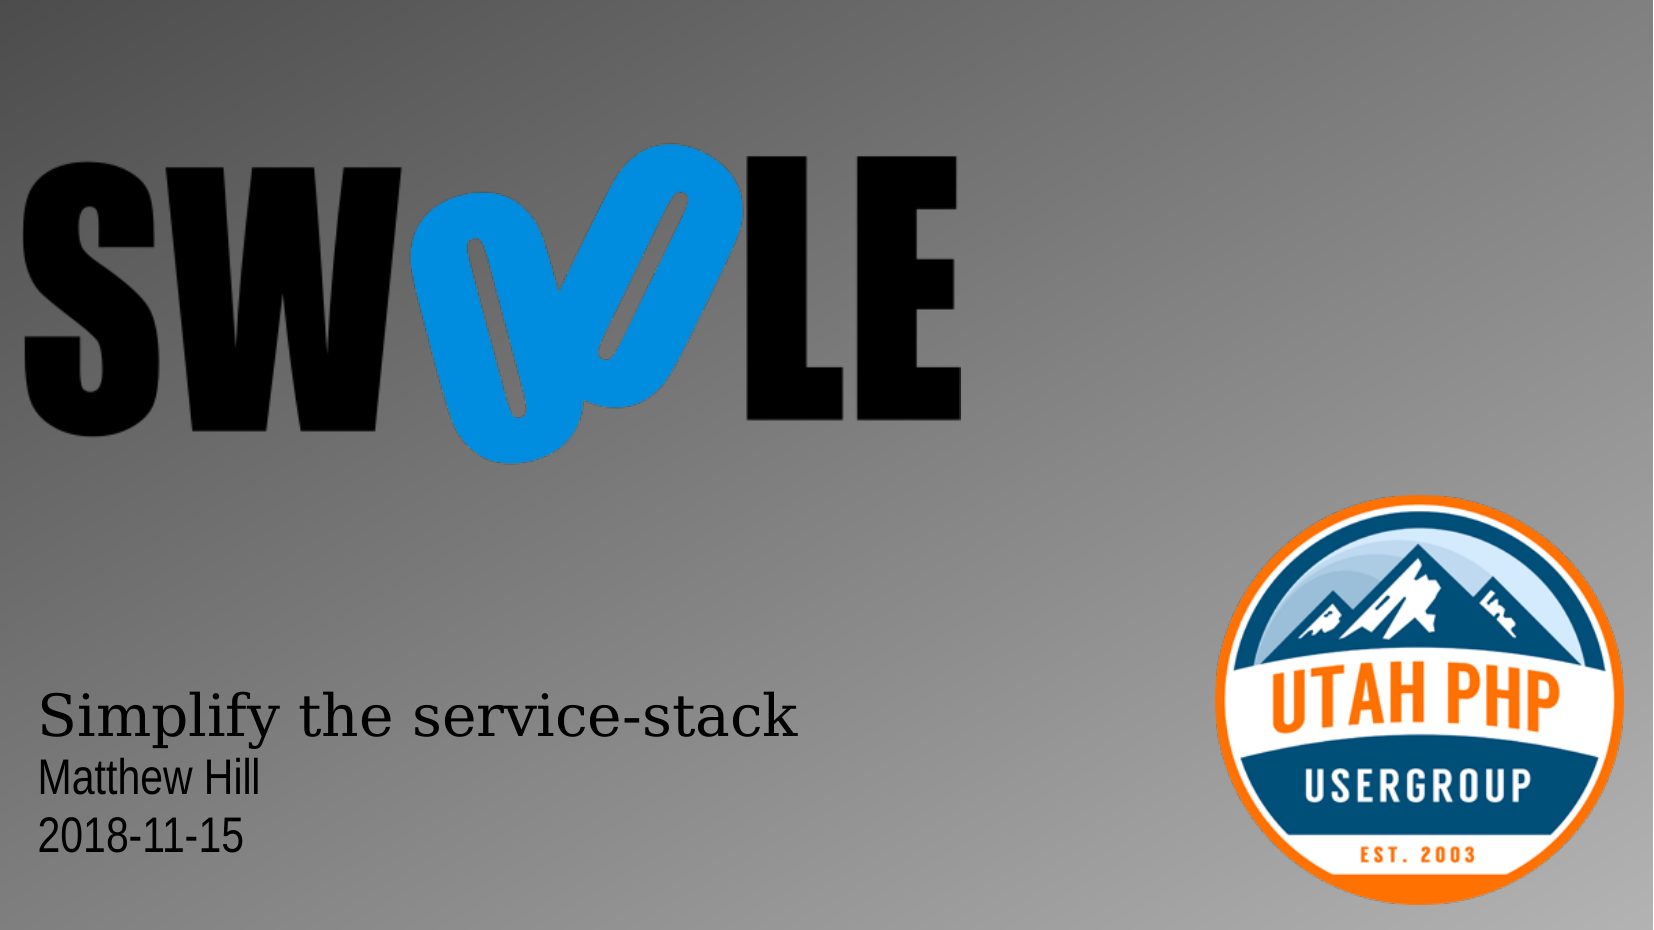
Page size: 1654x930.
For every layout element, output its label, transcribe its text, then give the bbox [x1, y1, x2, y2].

picture [1215, 495, 1624, 905]
subtitle Simplify the service-stack Matthew Hill 2018-11-15 [37, 660, 916, 893]
picture [22, 22, 961, 586]
